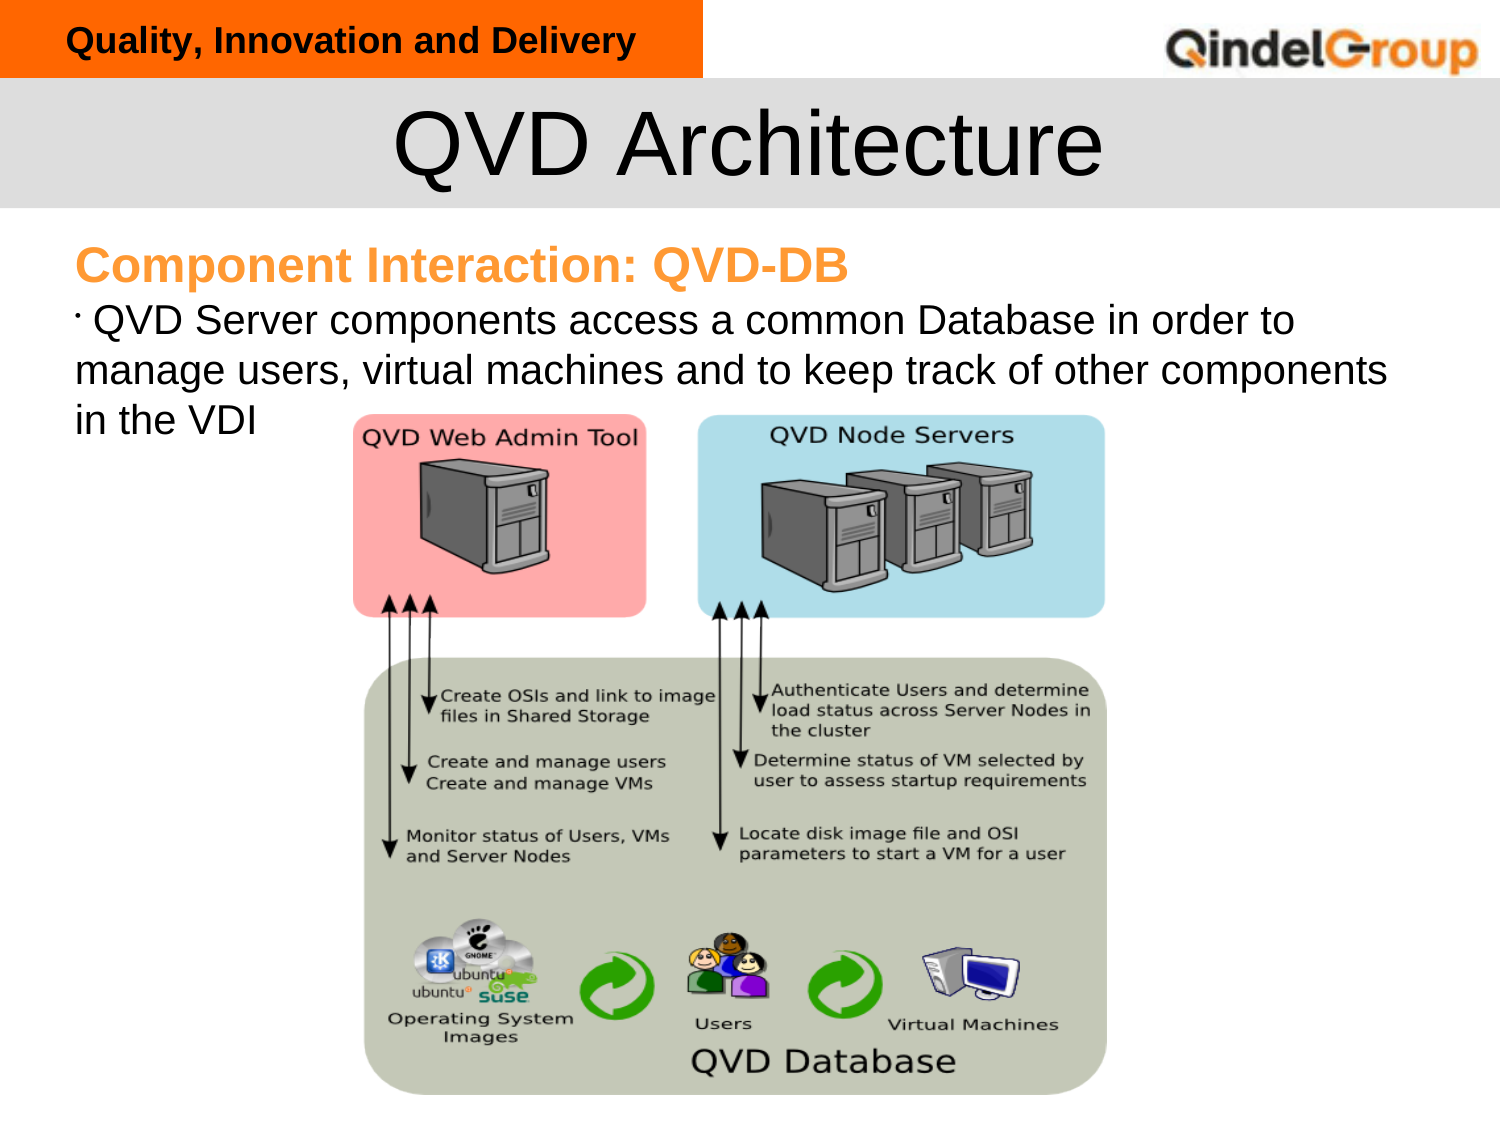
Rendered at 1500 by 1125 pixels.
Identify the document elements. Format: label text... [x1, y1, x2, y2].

text_box Component Interaction: QVD-DB QVD Server components access a common Database in order to manage users, virtual machines and to keep track of other components in the VDI [60, 224, 1426, 451]
picture [353, 414, 1107, 1096]
title QVD Architecture [75, 45, 1426, 224]
picture [1163, 23, 1481, 78]
